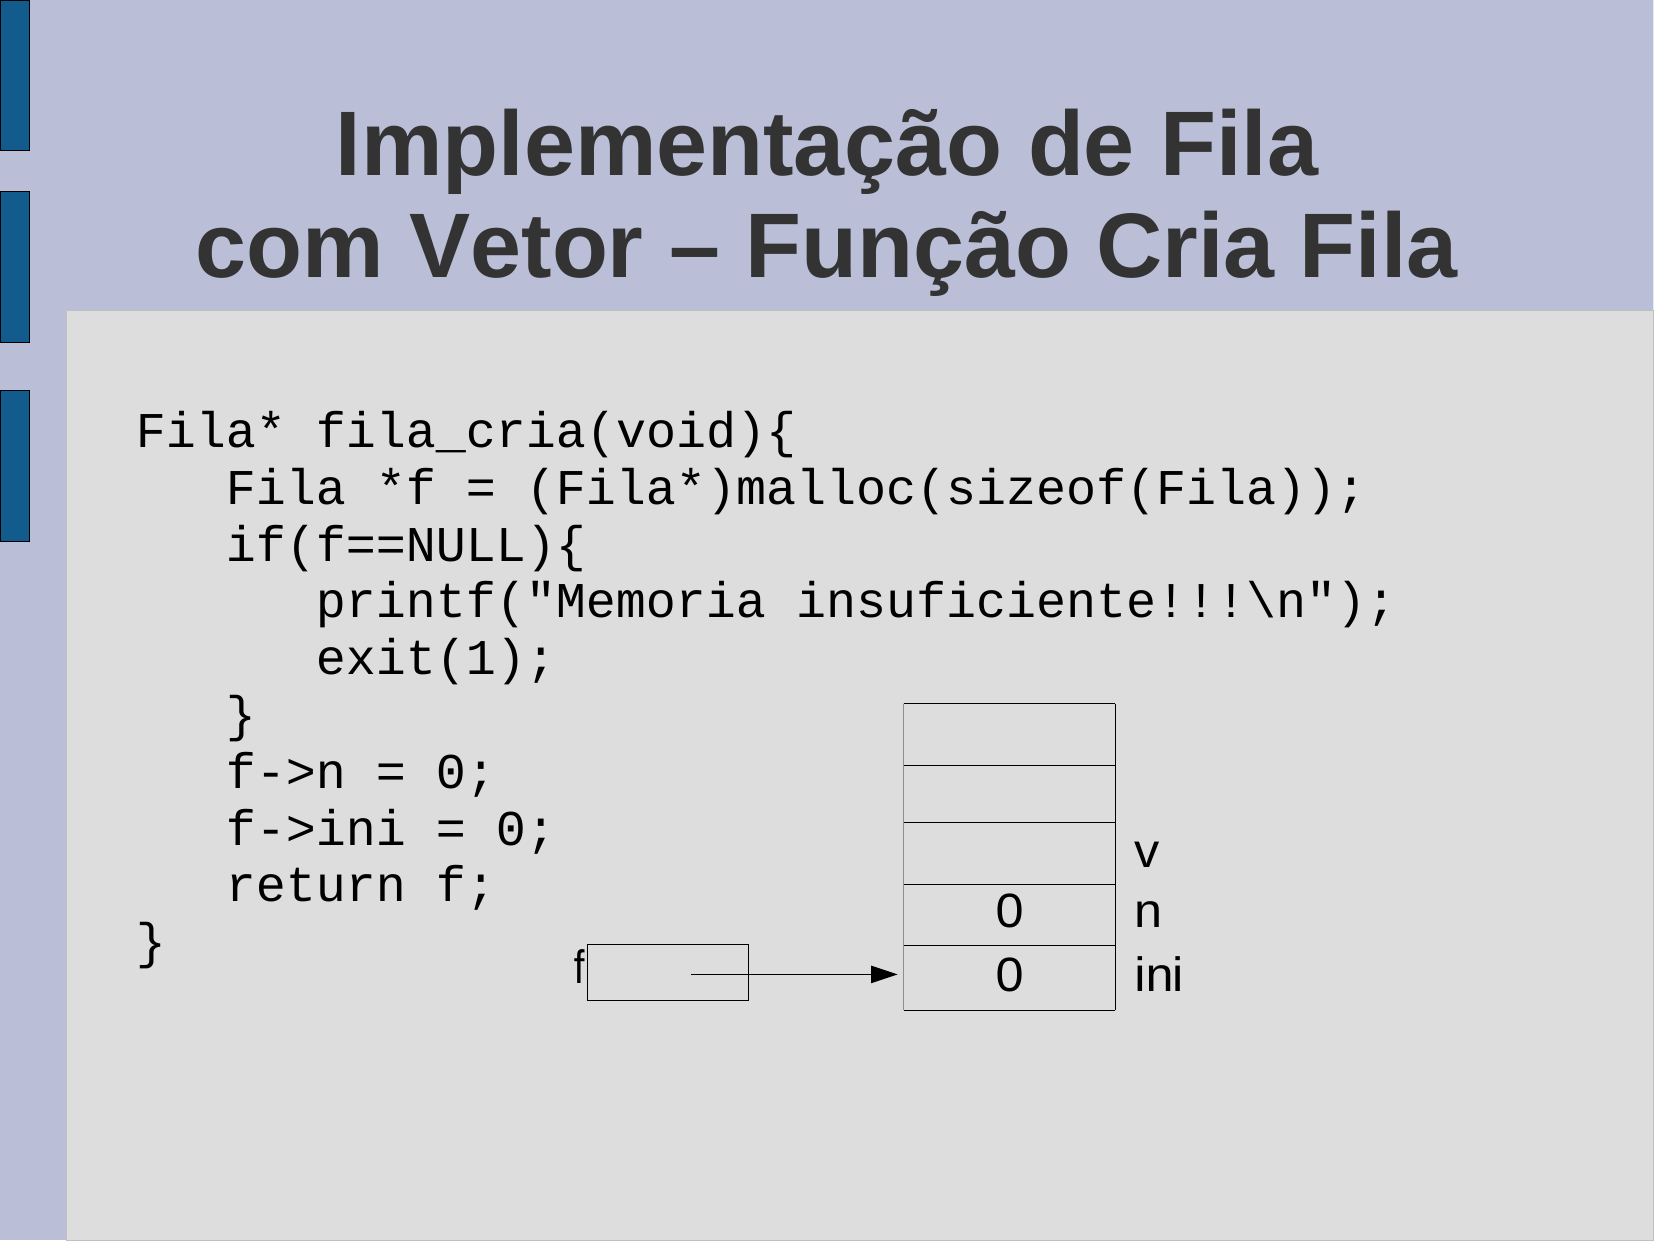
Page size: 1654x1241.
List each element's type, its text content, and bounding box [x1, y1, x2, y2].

title Implementação de Fila com Vetor – Função Cria Fila [121, 91, 1534, 299]
list Fila* fila_cria(void){ Fila *f = (Fila*)malloc(sizeof(Fila)); if(f==NULL){ printf("Memoria insuficiente!!!\n"); exit(1); } f->n = 0; f->ini = 0; return f; } [118, 405, 1531, 1031]
chart [903, 703, 1330, 1014]
chart [425, 944, 751, 1004]
